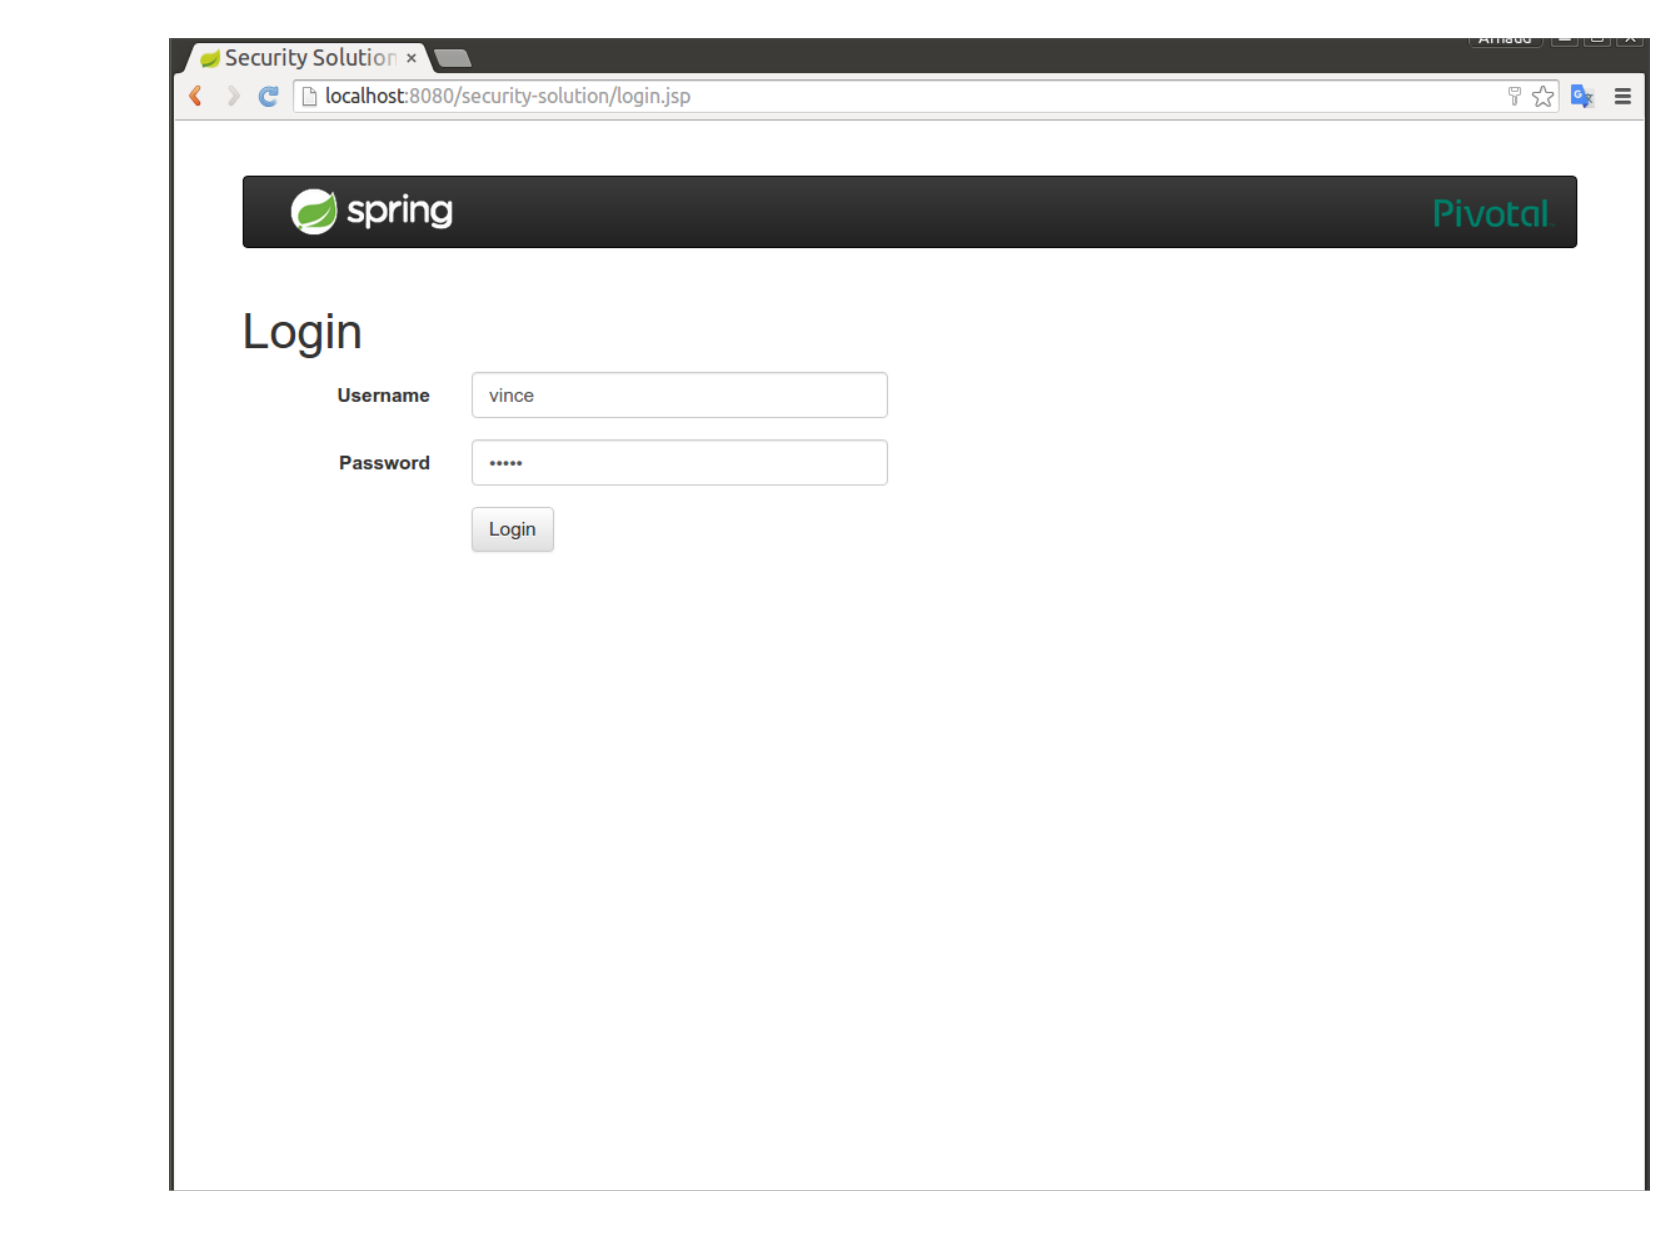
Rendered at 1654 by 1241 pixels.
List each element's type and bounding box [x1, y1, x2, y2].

picture [169, 22, 1650, 1208]
